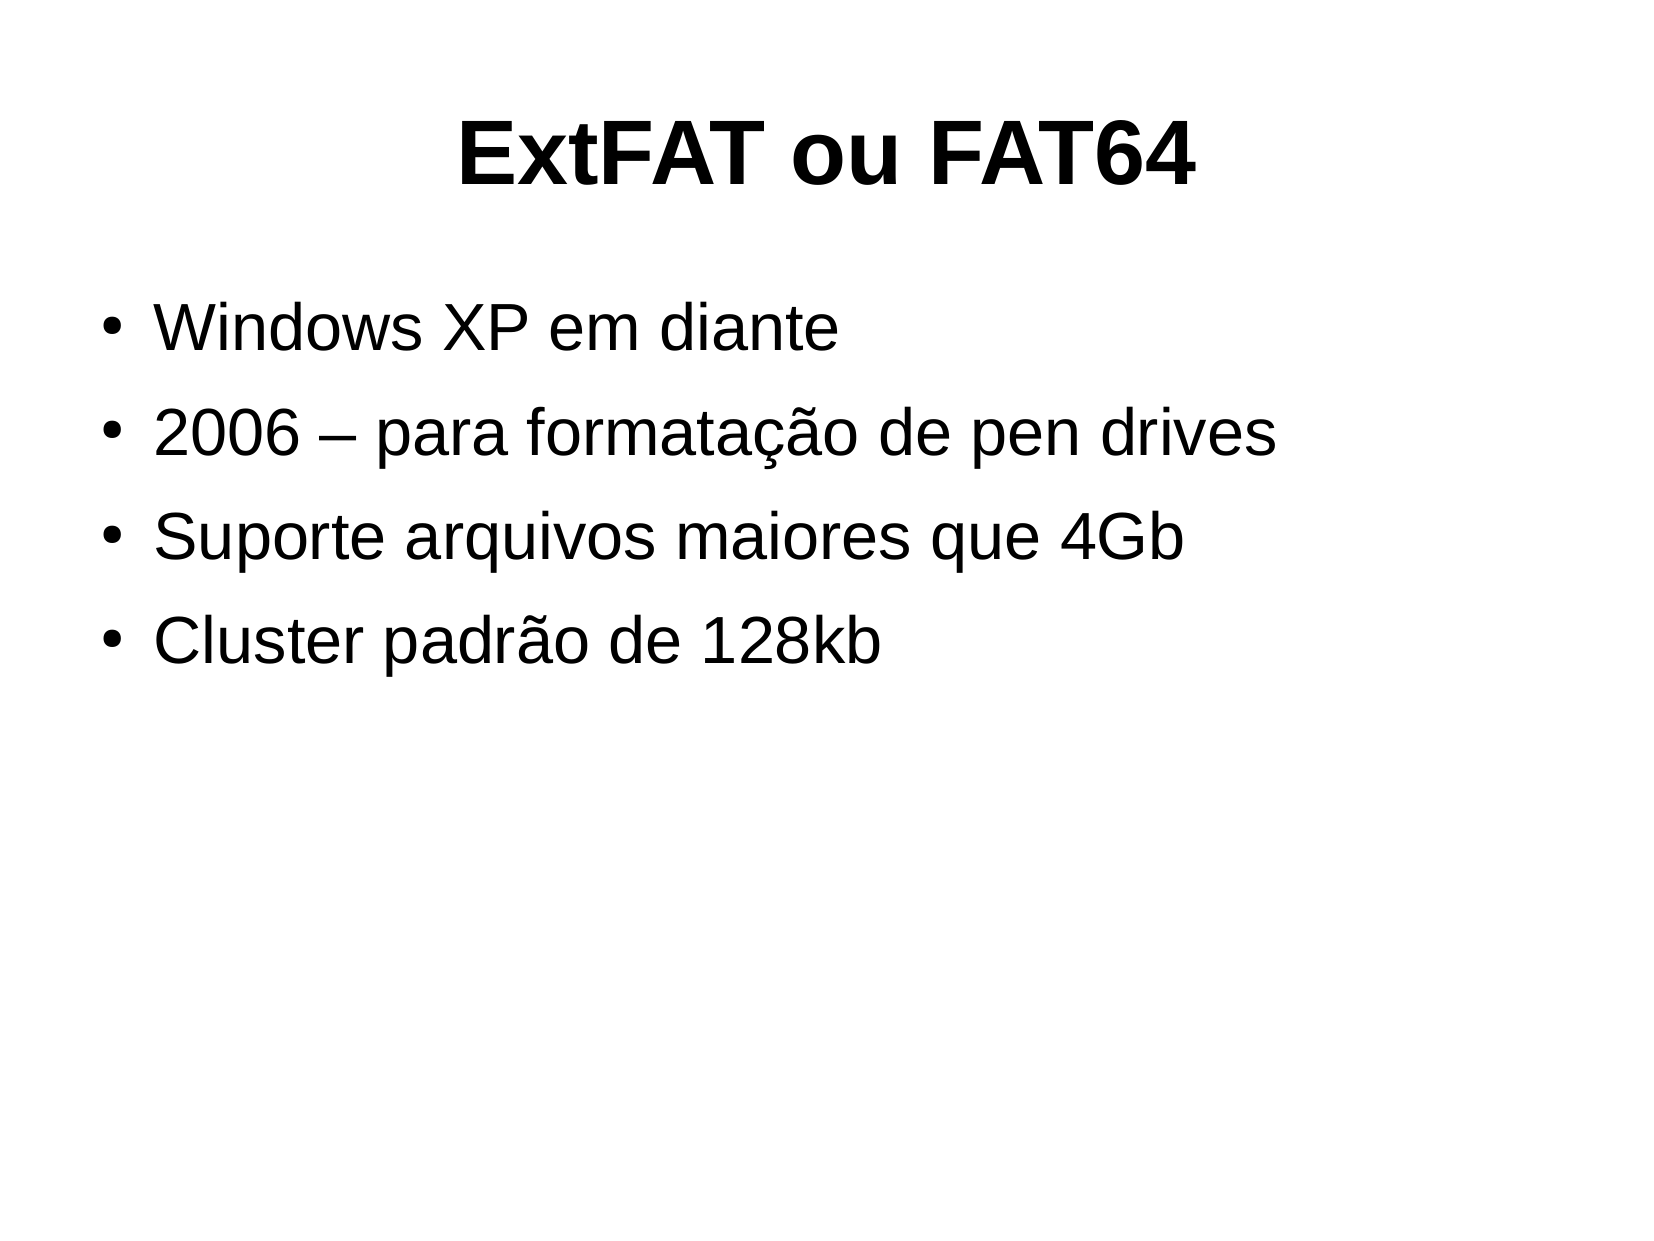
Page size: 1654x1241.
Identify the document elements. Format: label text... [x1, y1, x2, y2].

list Windows XP em diante 2006 – para formatação de pen drives Suporte arquivos maiores que 4Gb Cluster padrão de 128kb [82, 290, 1571, 1010]
title ExtFAT ou FAT64 [82, 49, 1571, 257]
